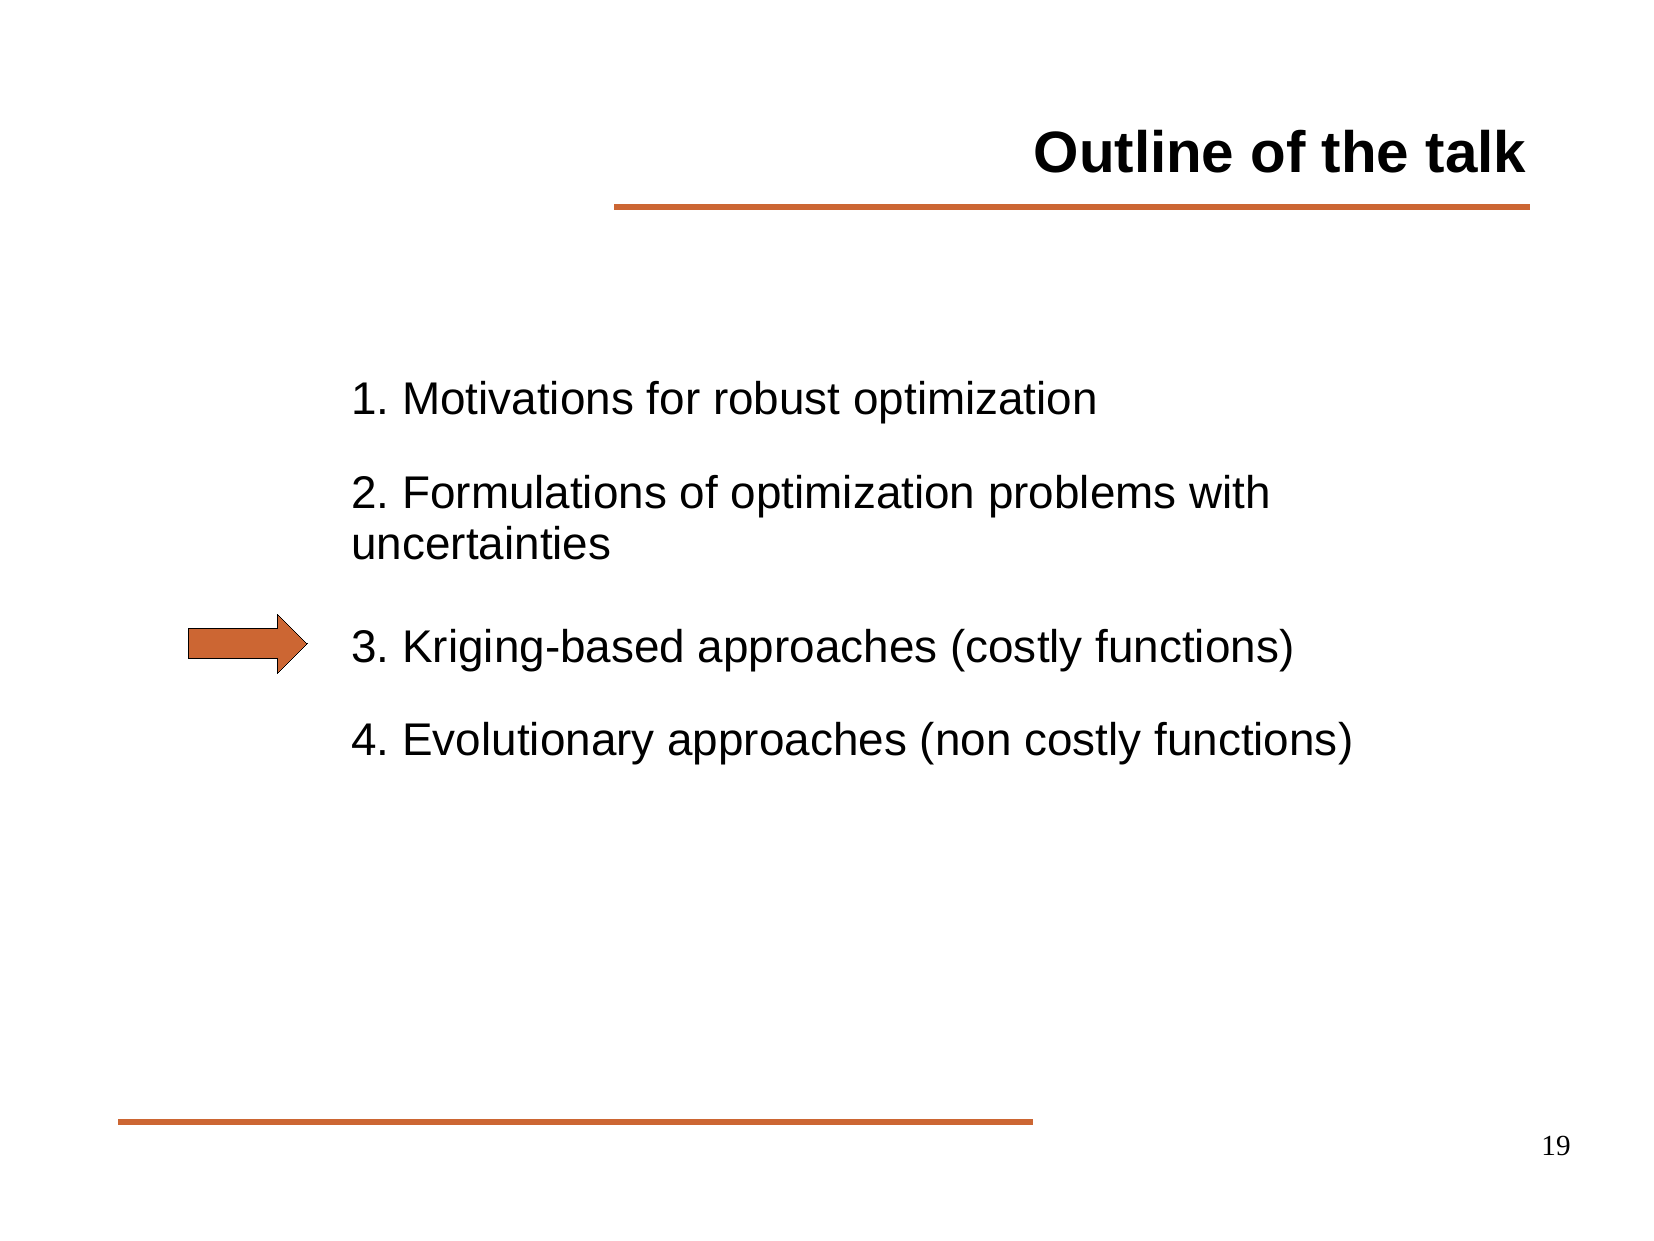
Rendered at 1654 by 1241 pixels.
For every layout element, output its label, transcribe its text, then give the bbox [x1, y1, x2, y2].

text_box 1. Motivations for robust optimization 2. Formulations of optimization problems with uncertainties 3. Kriging-based approaches (costly functions) 4. Evolutionary approaches (non costly functions) [336, 366, 1418, 773]
text_box Outline of the talk [147, 112, 1542, 313]
text_box [188, 614, 308, 674]
